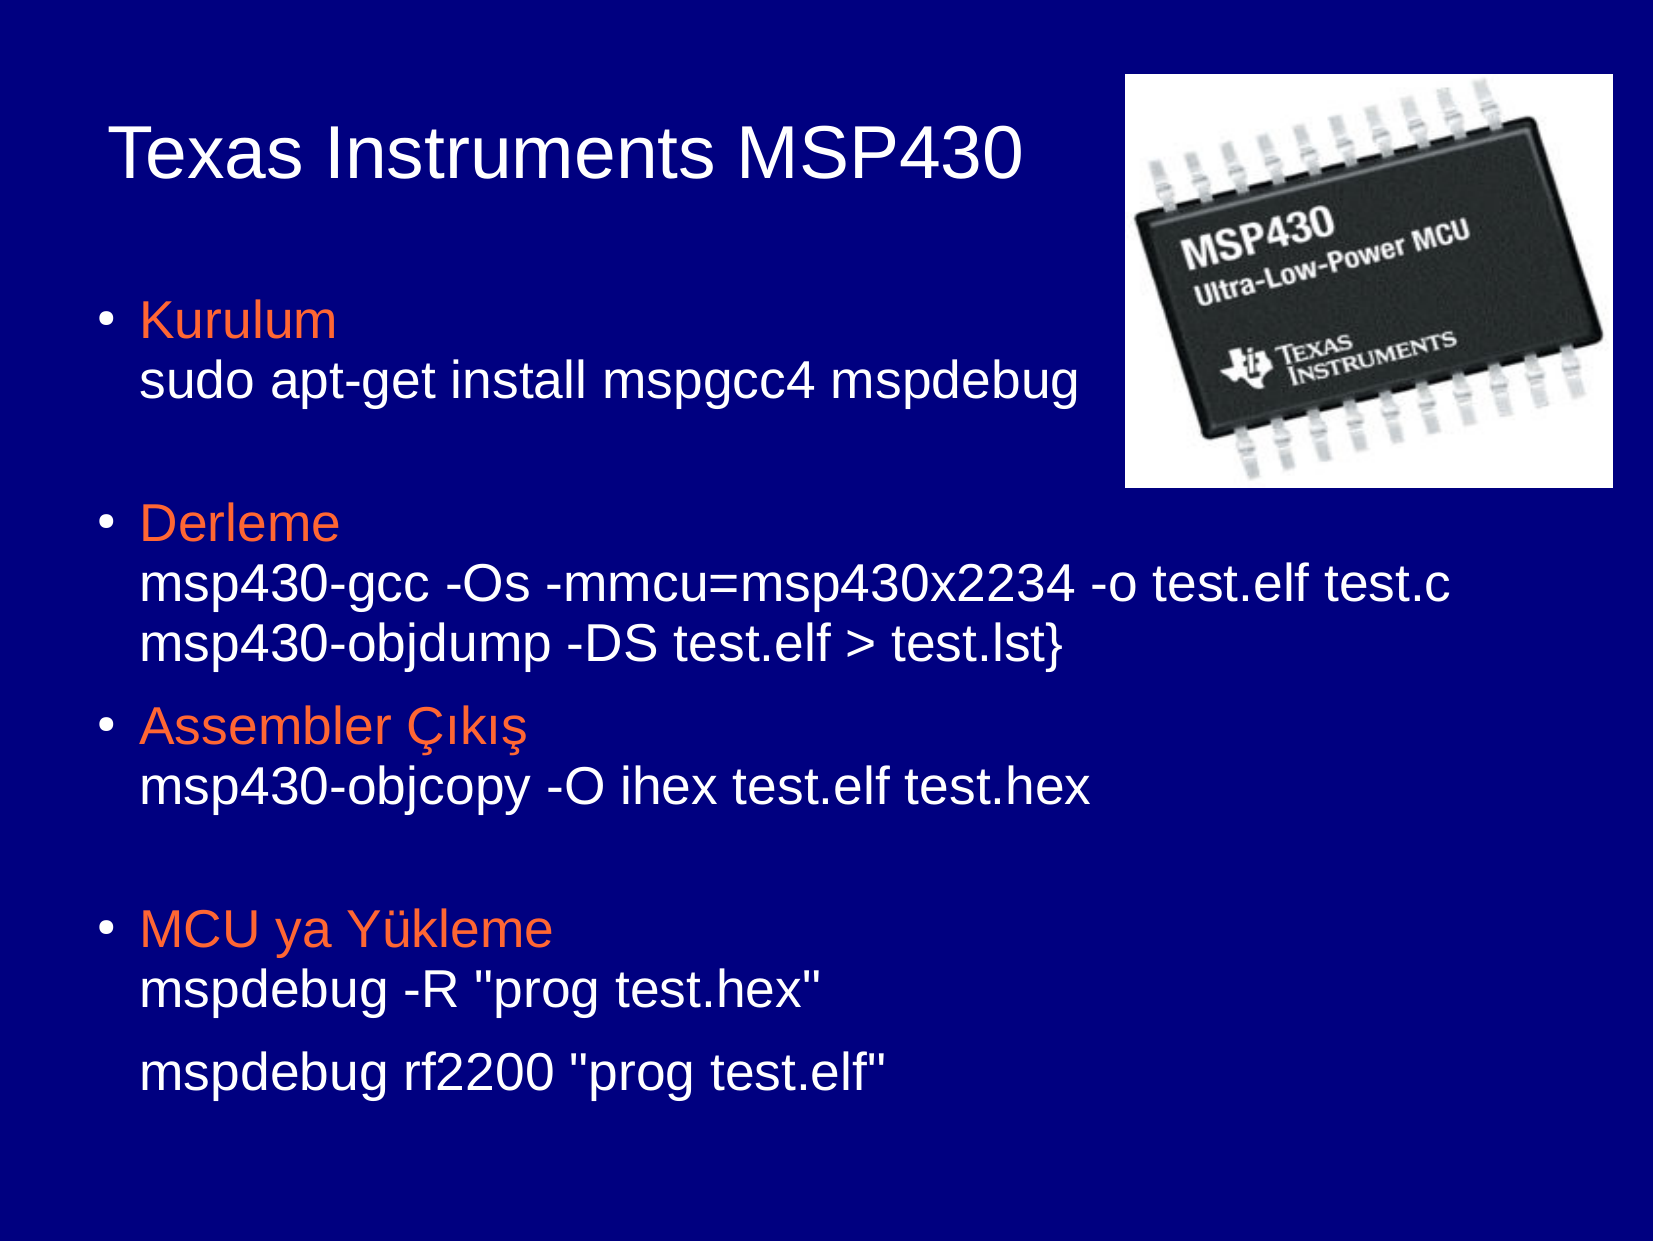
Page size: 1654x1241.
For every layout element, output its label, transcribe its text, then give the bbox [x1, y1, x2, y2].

picture [1125, 74, 1613, 488]
list Kurulum sudo apt-get install mspgcc4 mspdebug Derleme msp430-gcc -Os -mmcu=msp430x2234 -o test.elf test.c msp430-objdump -DS test.elf > test.lst} Assembler Çıkış msp430-objcopy -O ihex test.elf test.hex MCU ya Yükleme mspdebug -R "prog test.hex" mspdebug rf2200 "prog test.elf" [82, 290, 1571, 1109]
title Texas Instruments MSP430 [82, 49, 1051, 257]
